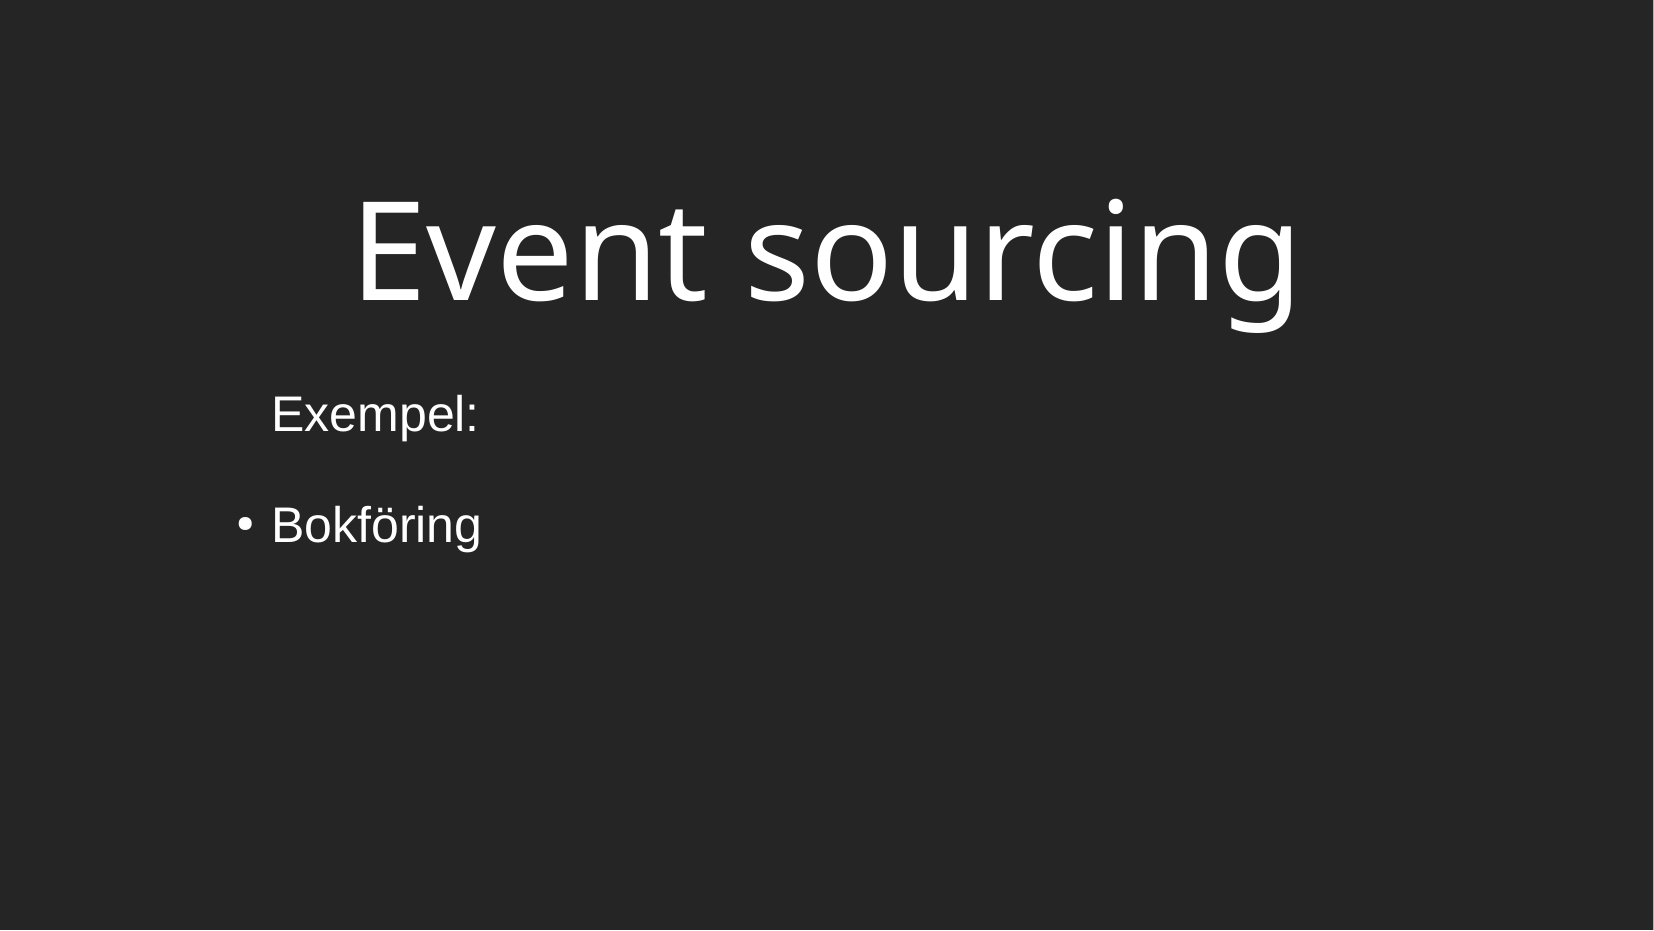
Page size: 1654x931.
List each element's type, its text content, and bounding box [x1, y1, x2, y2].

text_box Exempel: Bokföring [236, 385, 1506, 888]
title Event sourcing [82, 140, 1571, 355]
